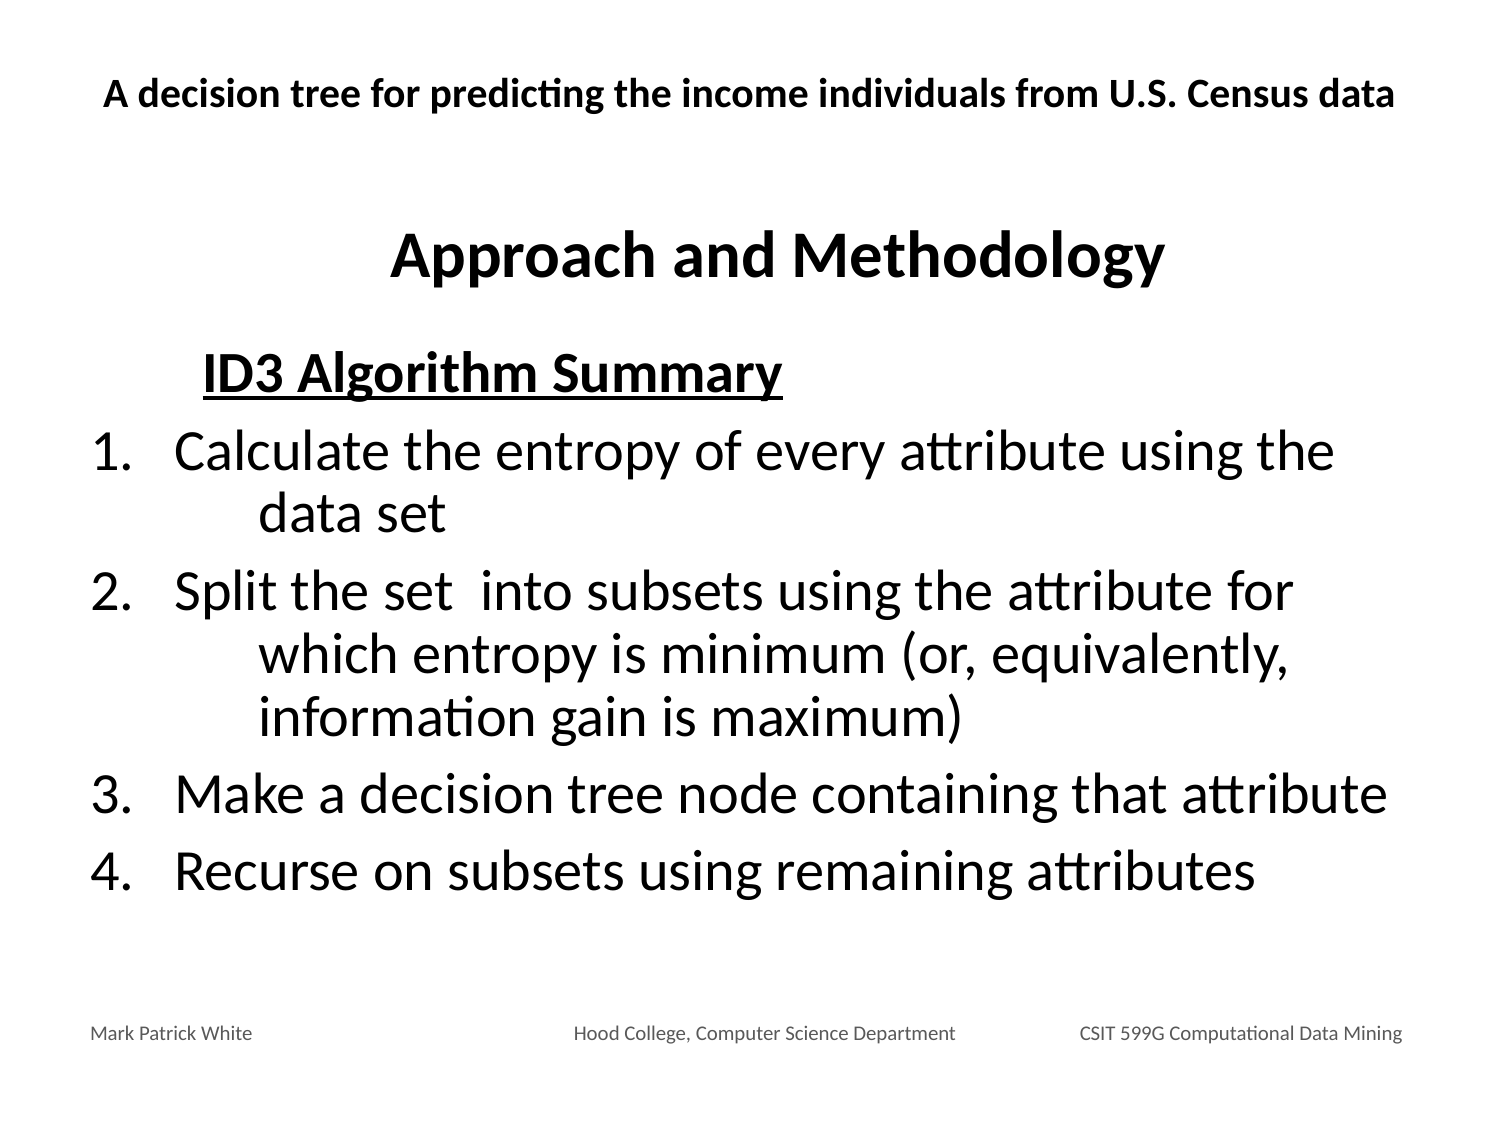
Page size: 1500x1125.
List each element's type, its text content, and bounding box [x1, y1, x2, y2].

title A decision tree for predicting the income individuals from U.S. Census data [75, 45, 1426, 138]
text_box Mark Patrick White Hood College, Computer Science Department CSIT 599G Computational Data Mining [75, 1012, 1426, 1053]
list Approach and Methodology ID3 Algorithm Summary Calculate the entropy of every attribute using the data set Split the set into subsets using the attribute for which entropy is minimum (or, equivalently, information gain is maximum) Make a decision tree node containing that attribute Recurse on subsets using remaining attributes [75, 212, 1426, 950]
